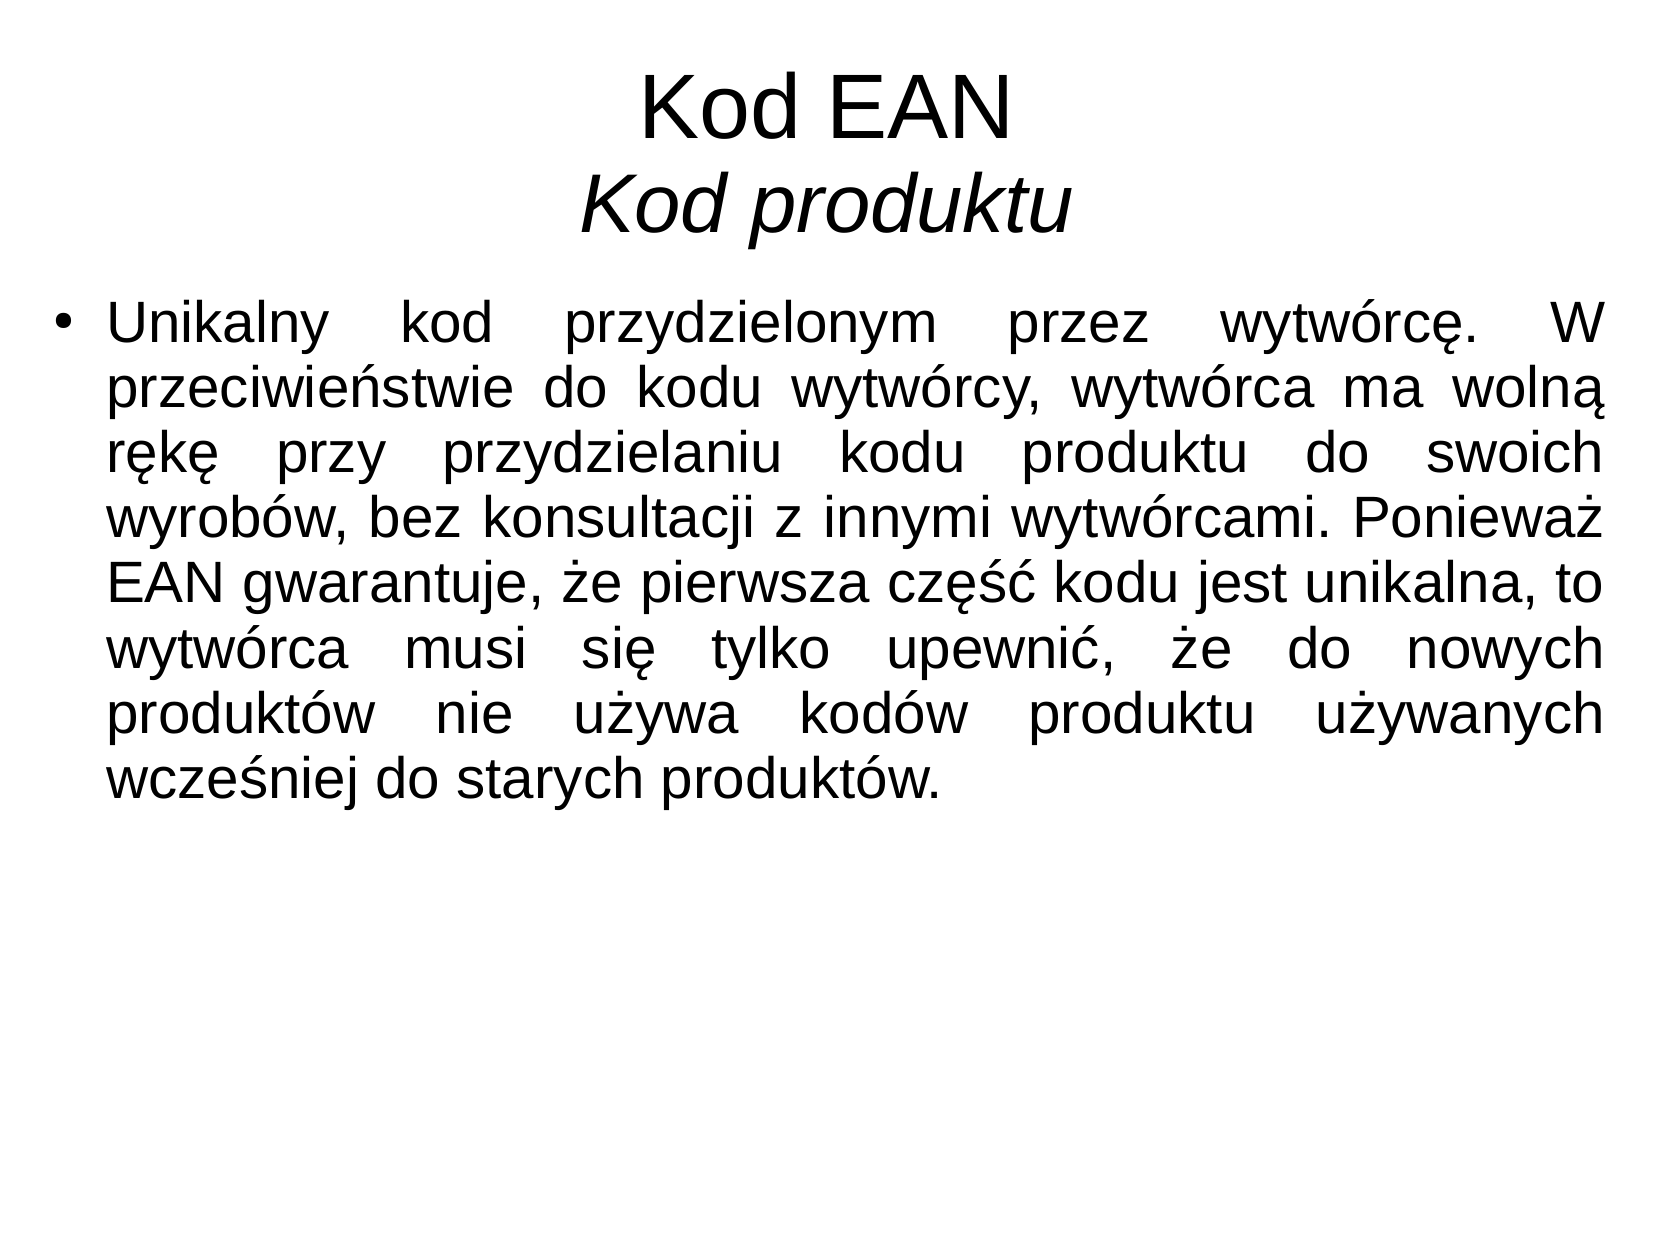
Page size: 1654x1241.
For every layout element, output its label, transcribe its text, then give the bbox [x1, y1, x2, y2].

list Unikalny kod przydzielonym przez wytwórcę. W przeciwieństwie do kodu wytwórcy, wytwórca ma wolną rękę przy przydzielaniu kodu produktu do swoich wyrobów, bez konsultacji z innymi wytwórcami. Ponieważ EAN gwarantuje, że pierwsza część kodu jest unikalna, to wytwórca musi się tylko upewnić, że do nowych produktów nie używa kodów produktu używanych wcześniej do starych produktów. [35, 290, 1607, 1010]
title Kod EAN Kod produktu [82, 49, 1571, 257]
